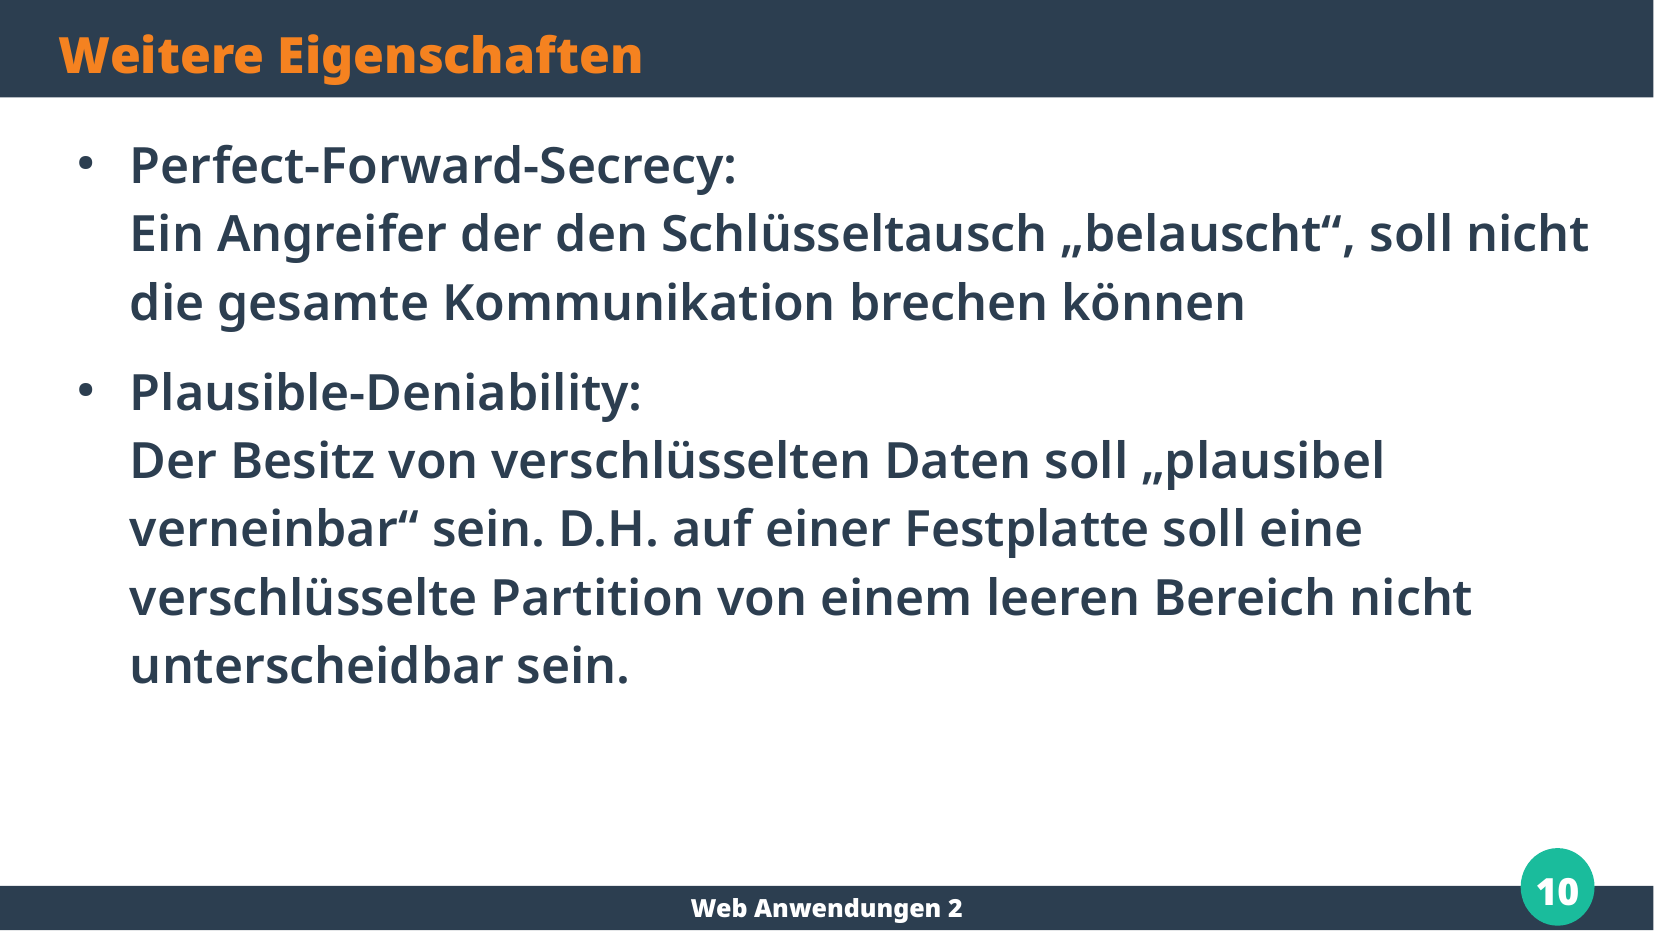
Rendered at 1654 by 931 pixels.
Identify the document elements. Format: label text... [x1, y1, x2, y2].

list Perfect-Forward-Secrecy: Ein Angreifer der den Schlüsseltausch „belauscht“, soll nicht die gesamte Kommunikation brechen können Plausible-Deniability: Der Besitz von verschlüsselten Daten soll „plausibel verneinbar“ sein. D.H. auf einer Festplatte soll eine verschlüsselte Partition von einem leeren Bereich nicht unterscheidbar sein. [59, 129, 1595, 864]
title Weitere Eigenschaften [59, 8, 1595, 89]
